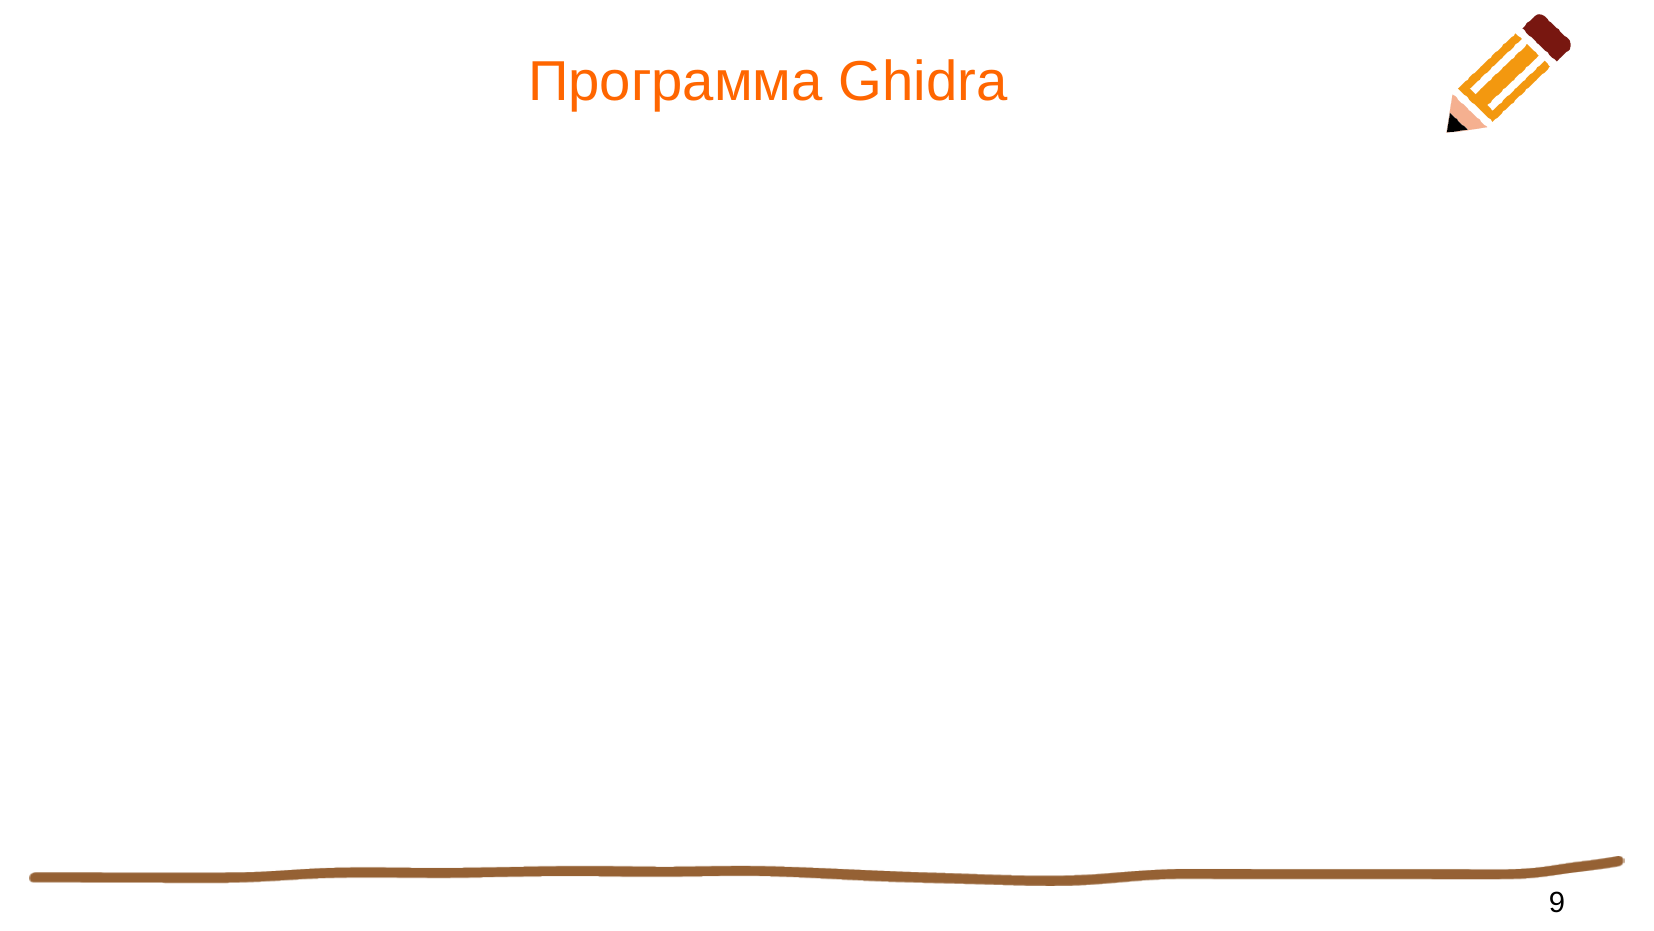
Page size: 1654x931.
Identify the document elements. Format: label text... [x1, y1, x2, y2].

picture [1446, 14, 1571, 133]
picture [29, 856, 1625, 886]
title Программа Ghidra [88, 29, 1447, 133]
